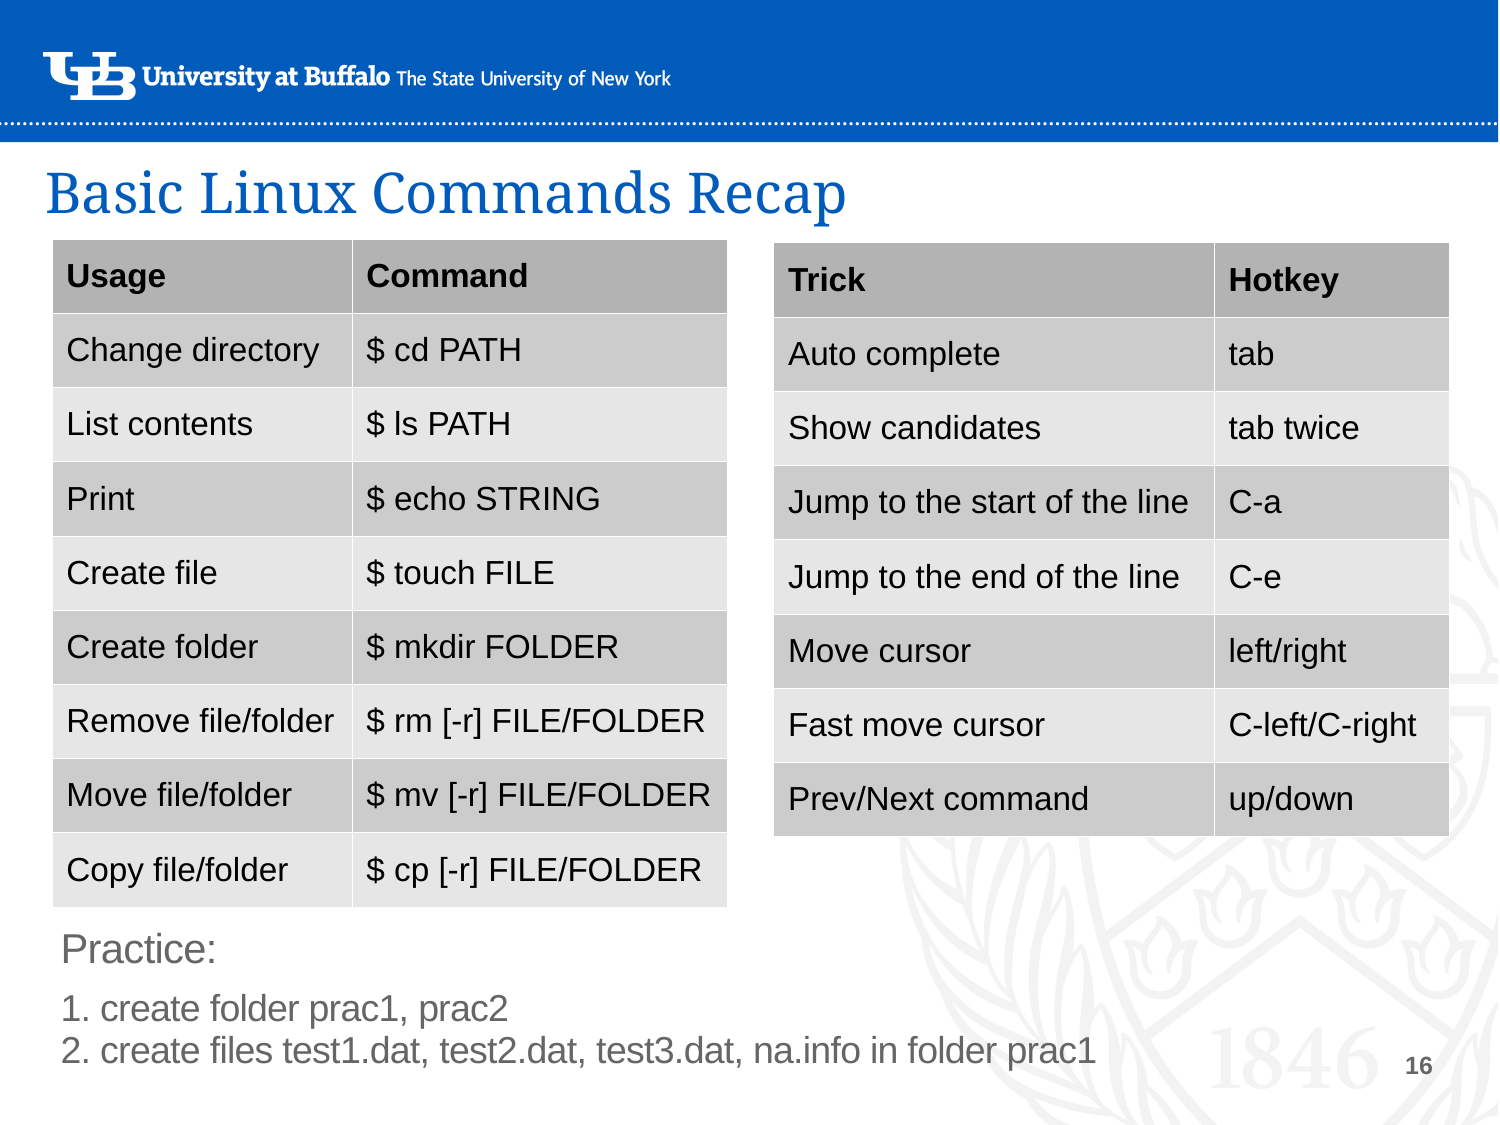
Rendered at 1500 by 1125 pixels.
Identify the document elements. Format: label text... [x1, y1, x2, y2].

table_cell Create file [53, 537, 352, 610]
table_cell up/down [1215, 763, 1449, 836]
table_cell Prev/Next command [774, 763, 1214, 836]
table_cell tab twice [1215, 392, 1449, 465]
table_header Usage [53, 240, 352, 313]
picture [0, 0, 1499, 1125]
table_header Hotkey [1215, 243, 1449, 317]
table_cell $ touch FILE [353, 537, 727, 610]
table_cell $ echo STRING [353, 462, 727, 536]
table_cell $ rm [-r] FILE/FOLDER [353, 685, 727, 758]
table_cell Print [53, 462, 352, 536]
table_cell C-a [1215, 466, 1449, 539]
table_cell left/right [1215, 615, 1449, 688]
table_cell $ cd PATH [353, 314, 727, 387]
table_cell Fast move cursor [774, 689, 1214, 762]
title Basic Linux Commands Recap [30, 153, 1387, 232]
table_cell Create folder [53, 611, 352, 684]
table_cell Move cursor [774, 615, 1214, 688]
table_header Trick [774, 243, 1214, 317]
text_box Practice: [45, 918, 646, 979]
text_box 1. create folder prac1, prac2 2. create files test1.dat, test2.dat, test3.dat, na.info in folder prac1 [45, 979, 1126, 1085]
table_cell C-left/C-right [1215, 689, 1449, 762]
table_cell $ ls PATH [353, 388, 727, 461]
table_cell tab [1215, 318, 1449, 391]
table_cell $ mv [-r] FILE/FOLDER [353, 759, 727, 832]
table_cell Move file/folder [53, 759, 352, 832]
table_cell List contents [53, 388, 352, 461]
table_header Command [353, 240, 727, 313]
table_cell Jump to the end of the line [774, 540, 1214, 614]
table_cell Auto complete [774, 318, 1214, 391]
table_cell Change directory [53, 314, 352, 387]
table_cell Remove file/folder [53, 685, 352, 758]
table_cell Show candidates [774, 392, 1214, 465]
table_cell $ mkdir FOLDER [353, 611, 727, 684]
table_cell C-e [1215, 540, 1449, 614]
table_cell Copy file/folder [53, 833, 352, 907]
table_cell $ cp [-r] FILE/FOLDER [353, 833, 727, 907]
table_cell Jump to the start of the line [774, 466, 1214, 539]
